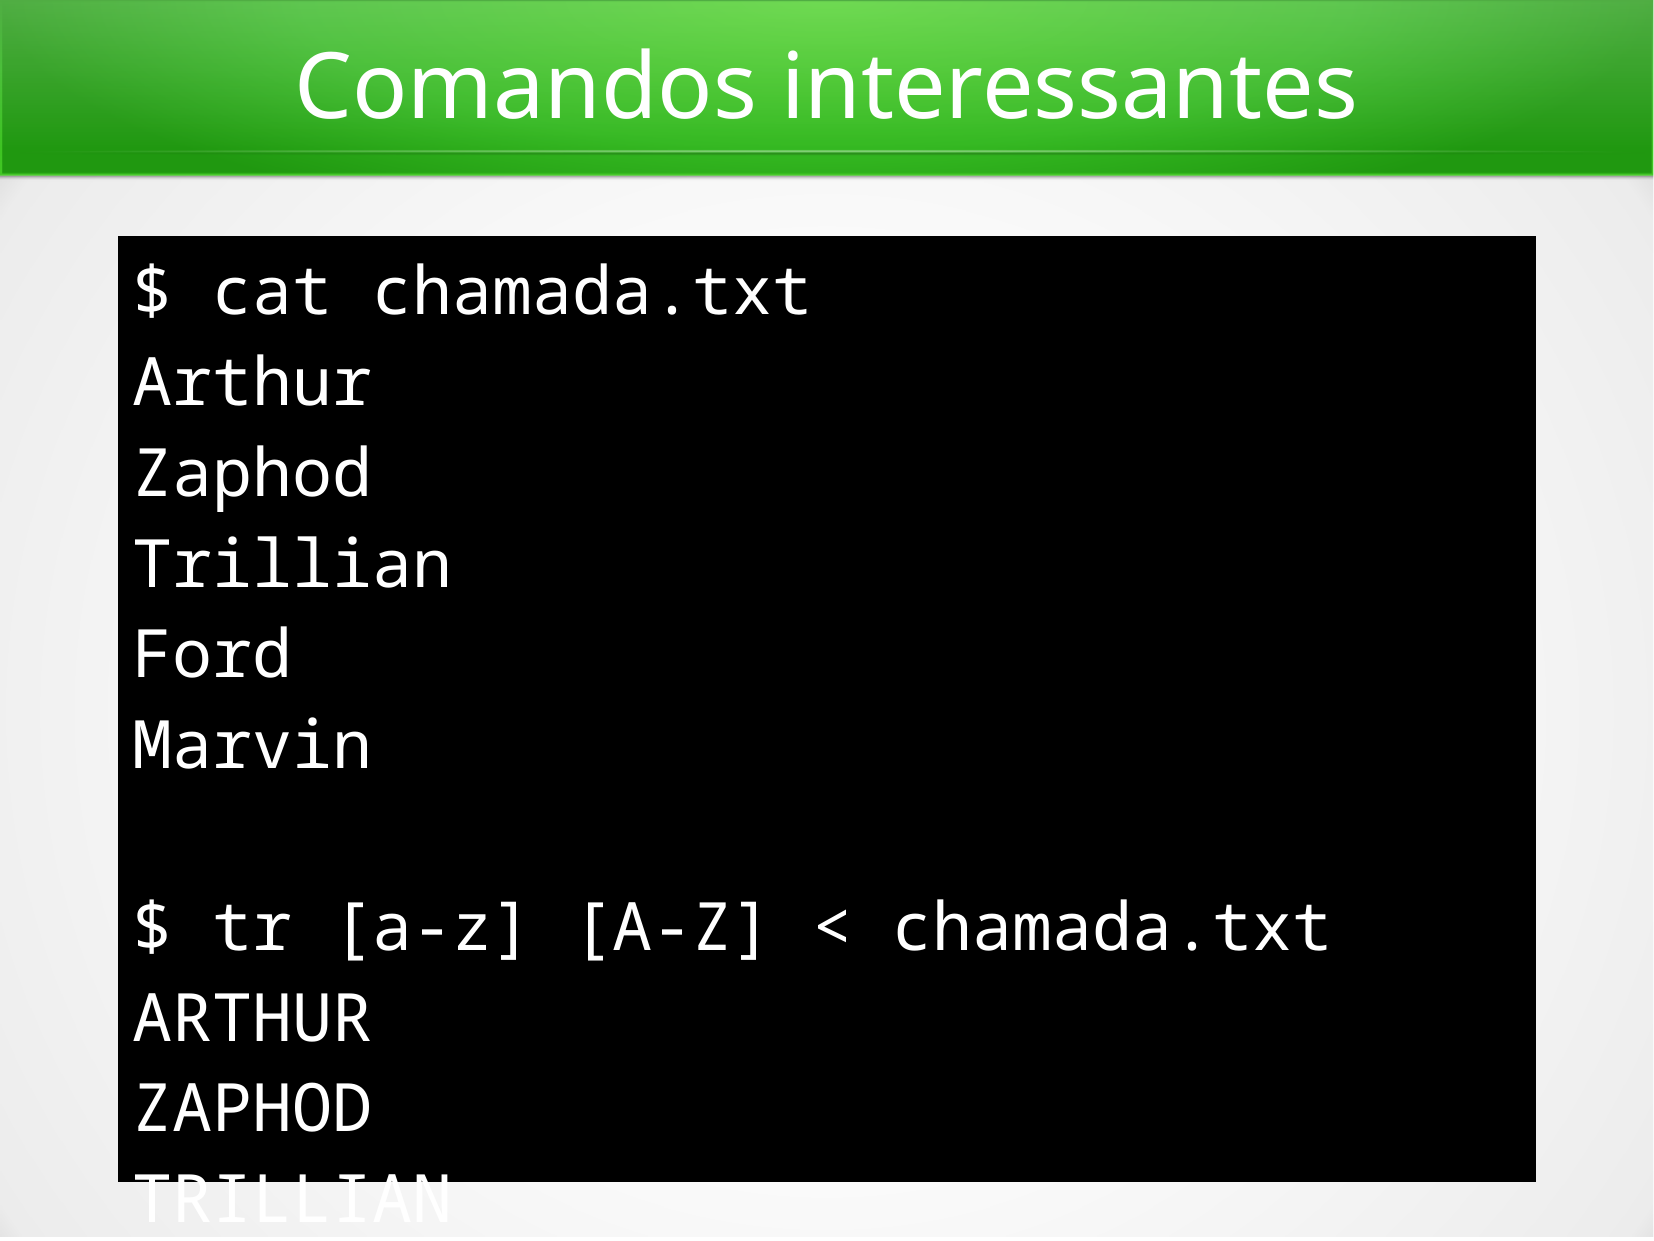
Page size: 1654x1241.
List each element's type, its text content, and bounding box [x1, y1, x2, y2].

title Comandos interessantes [82, 11, 1571, 154]
text_box $ cat chamada.txt Arthur Zaphod Trillian Ford Marvin $ tr [a-z] [A-Z] < chamada.txt ARTHUR ZAPHOD TRILLIAN FORD MARVIN [118, 236, 1536, 1182]
picture [0, 0, 1654, 1237]
